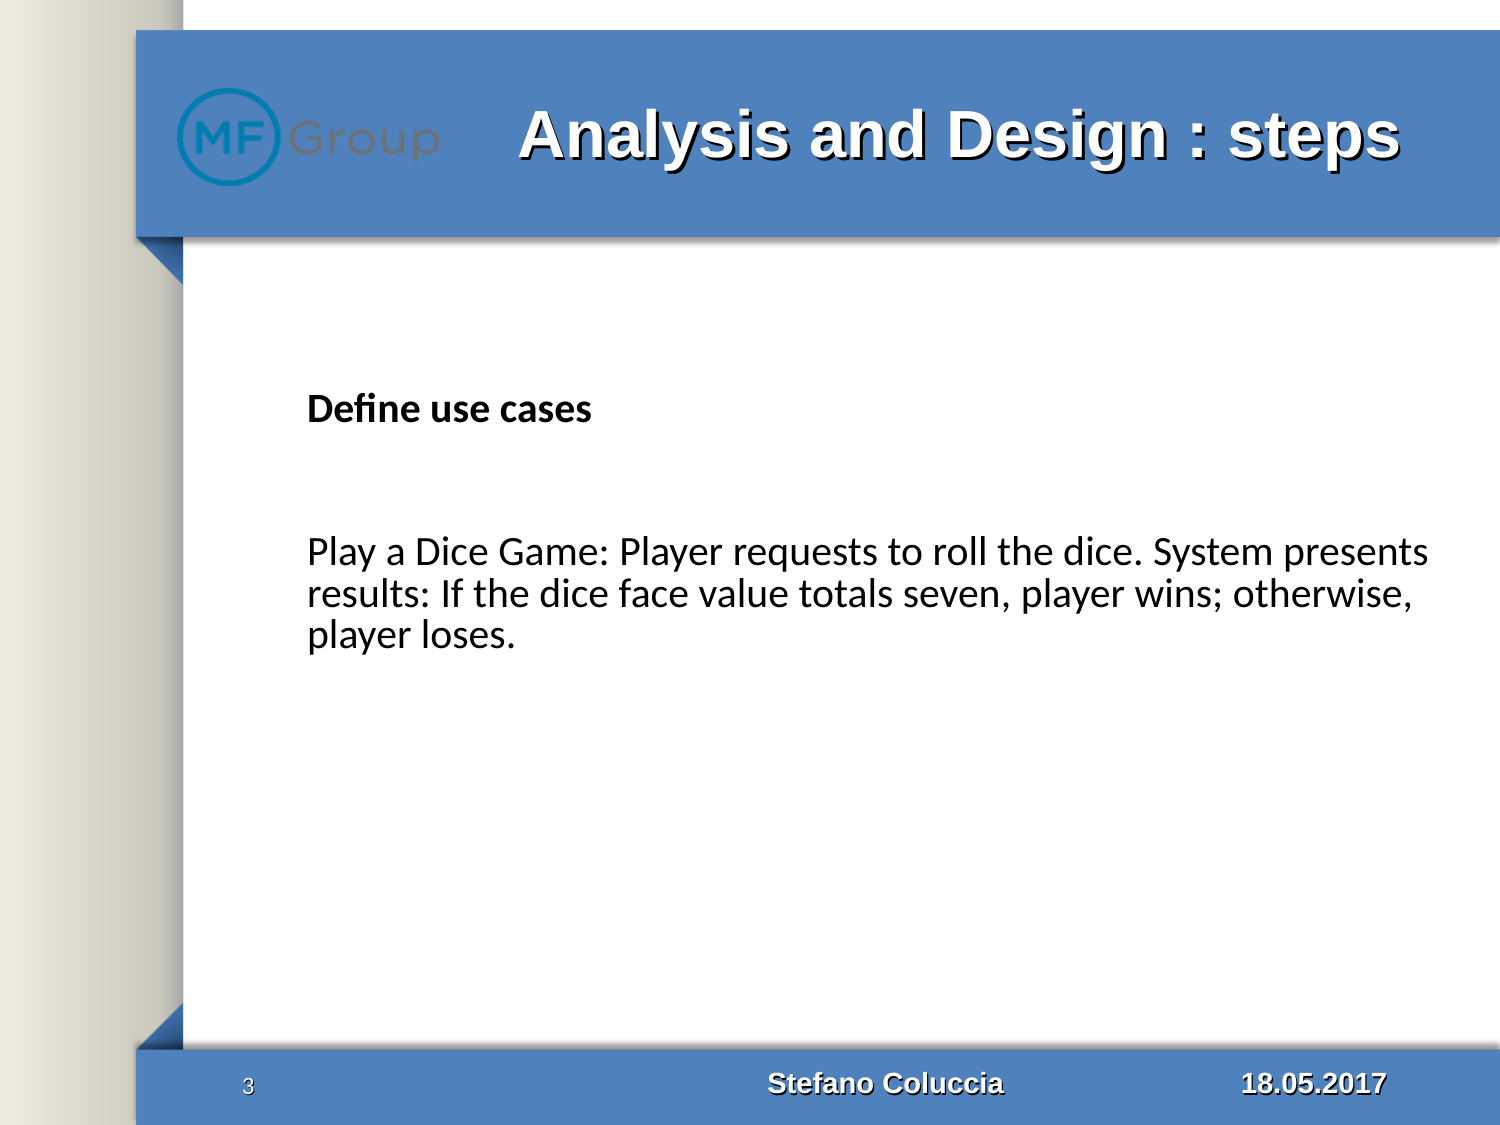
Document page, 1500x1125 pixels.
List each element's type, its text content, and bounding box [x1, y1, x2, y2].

list Define use cases Play a Dice Game: Player requests to roll the dice. System presents results: If the dice face value totals seven, player wins; otherwise, player loses. [236, 261, 1453, 987]
picture [0, 0, 1500, 1125]
title Analysis and Design : steps [472, 38, 1447, 230]
title 18.05.2017 [1151, 1062, 1477, 1105]
title Stefano Coluccia [738, 1062, 1034, 1105]
